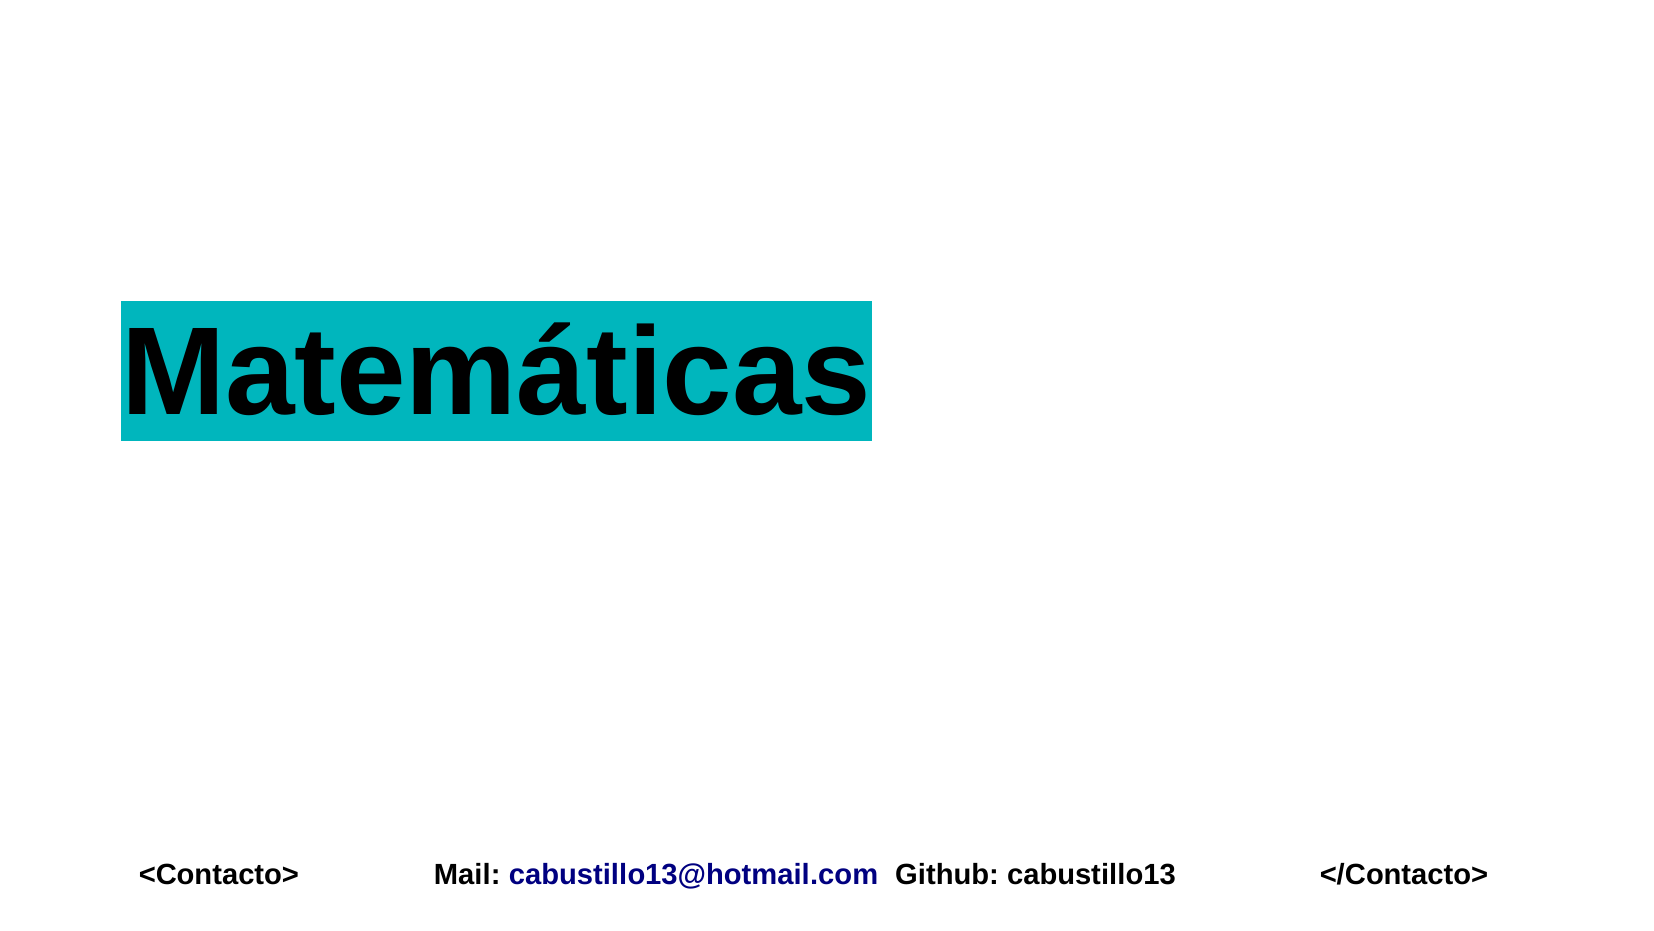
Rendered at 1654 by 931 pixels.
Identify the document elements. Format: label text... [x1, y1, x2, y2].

text_box Matemáticas [106, 70, 1571, 711]
text_box <Contacto> Mail: cabustillo13@hotmail.com Github: cabustillo13 </Contacto> [124, 850, 1654, 898]
